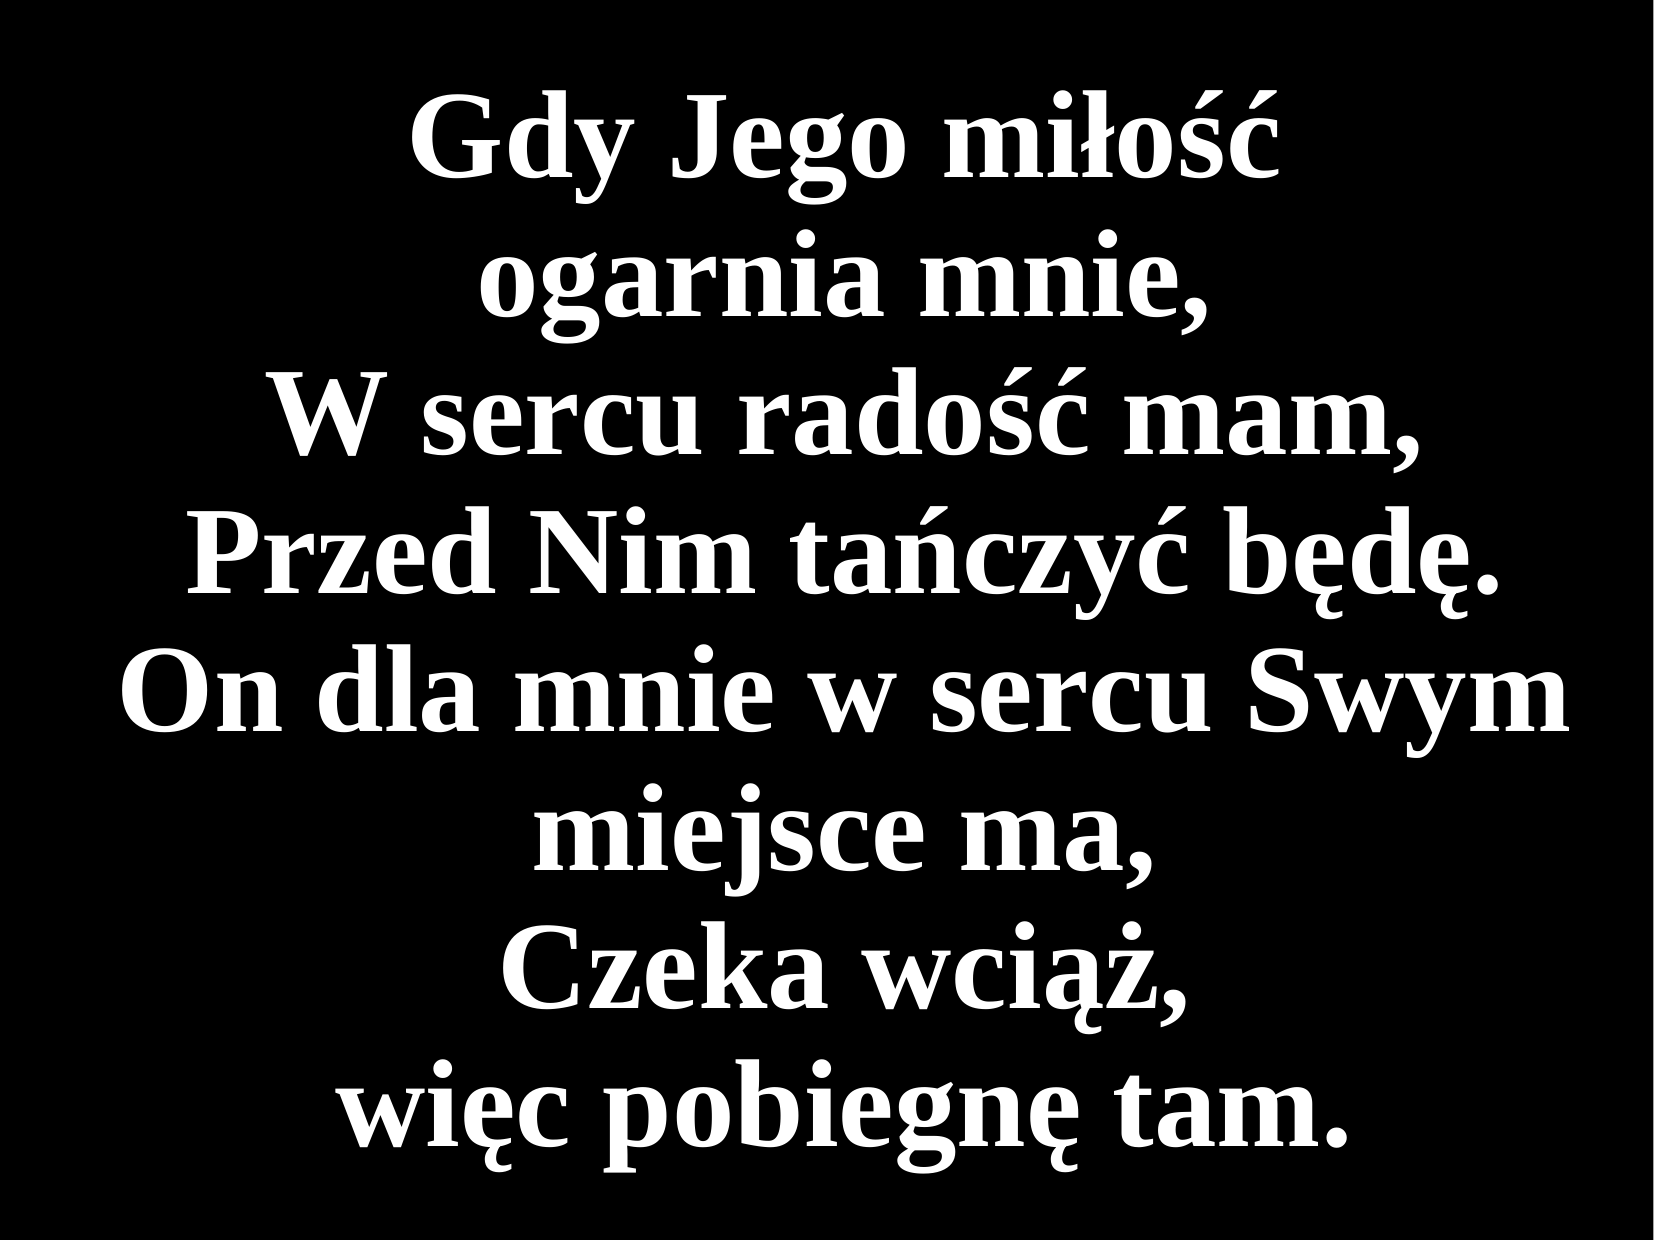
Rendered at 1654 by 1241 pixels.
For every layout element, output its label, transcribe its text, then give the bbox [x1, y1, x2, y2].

subtitle Gdy Jego miłość ogarnia mnie, W sercu radość mam, Przed Nim tańczyć będę. On dla mnie w sercu Swym miejsce ma, Czeka wciąż, więc pobiegnę tam. [0, 0, 1654, 1241]
